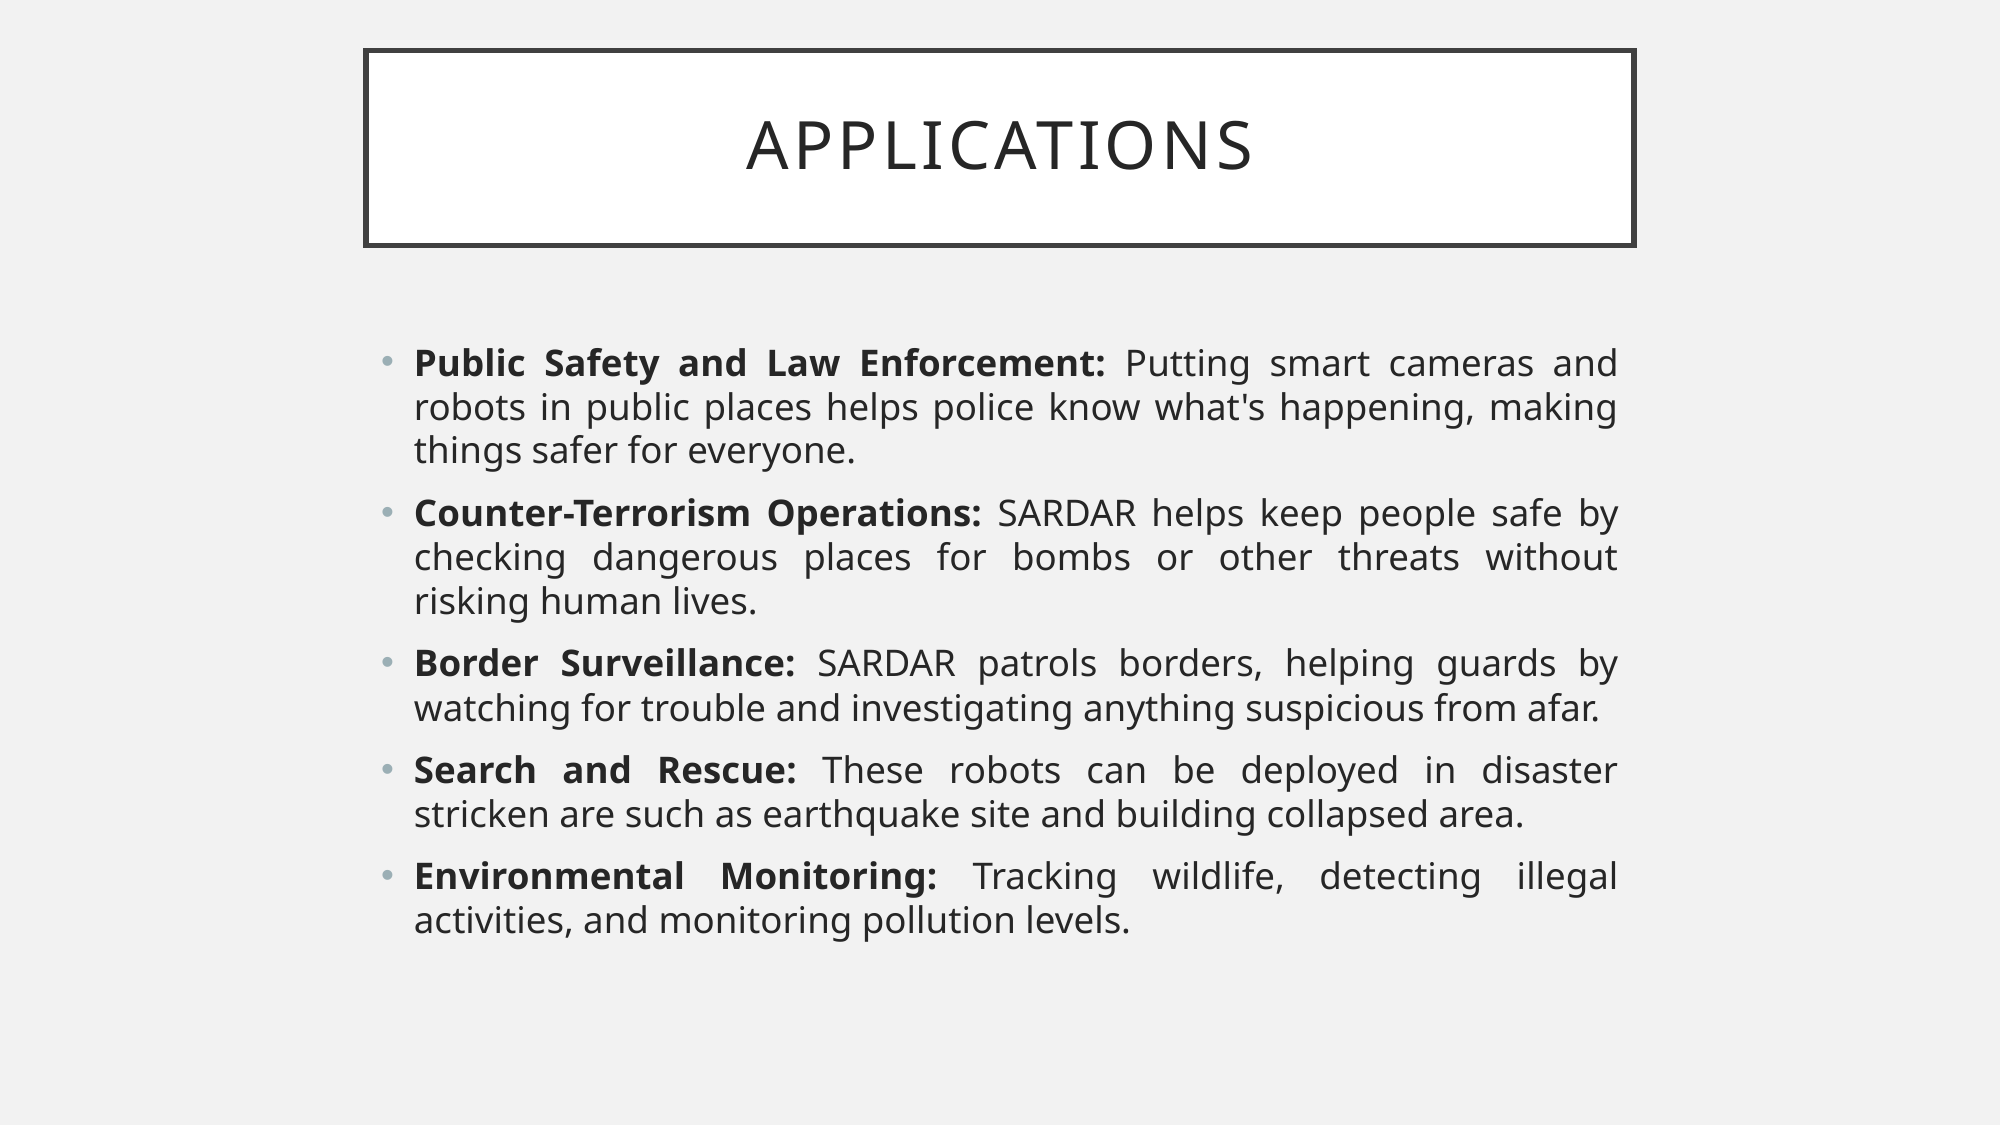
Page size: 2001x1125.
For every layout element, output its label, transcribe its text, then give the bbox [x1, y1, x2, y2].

list Public Safety and Law Enforcement: Putting smart cameras and robots in public places helps police know what's happening, making things safer for everyone. Counter-Terrorism Operations: SARDAR helps keep people safe by checking dangerous places for bombs or other threats without risking human lives. Border Surveillance: SARDAR patrols borders, helping guards by watching for trouble and investigating anything suspicious from afar. Search and Rescue: These robots can be deployed in disaster stricken are such as earthquake site and building collapsed area. Environmental Monitoring: Tracking wildlife, detecting illegal activities, and monitoring pollution levels. [366, 331, 1634, 957]
title Applications [366, 50, 1634, 246]
